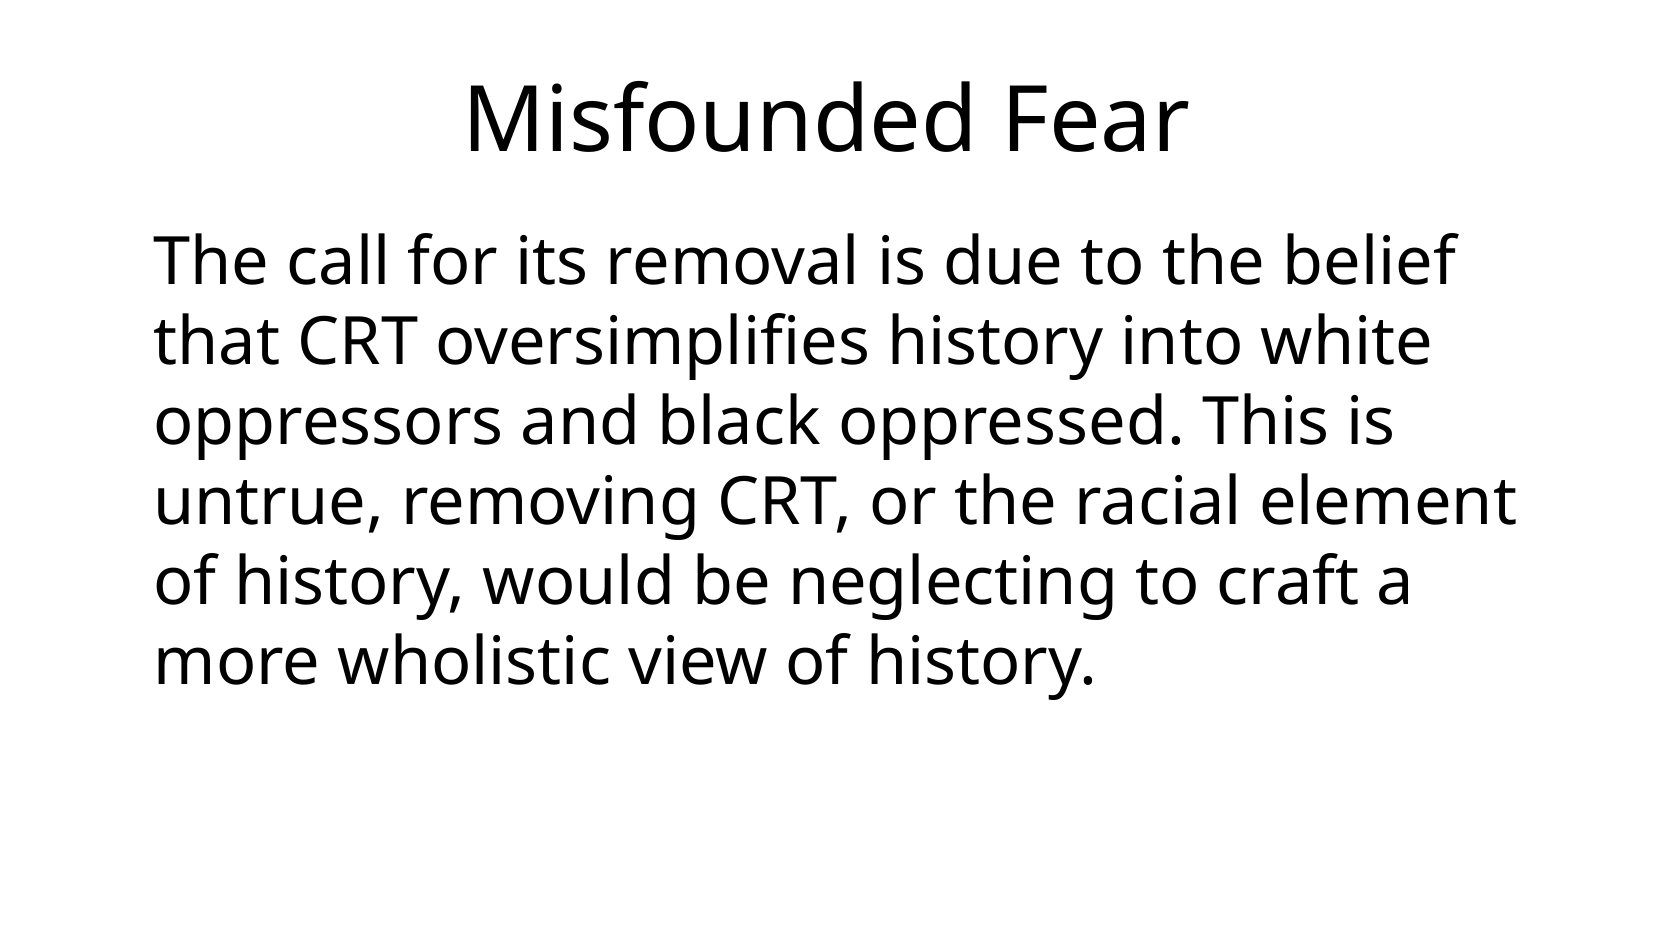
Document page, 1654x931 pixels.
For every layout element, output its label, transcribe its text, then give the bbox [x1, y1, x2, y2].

title Misfounded Fear [82, 37, 1571, 193]
list The call for its removal is due to the belief that CRT oversimplifies history into white oppressors and black oppressed. This is untrue, removing CRT, or the racial element of history, would be neglecting to craft a more wholistic view of history. [82, 217, 1571, 757]
